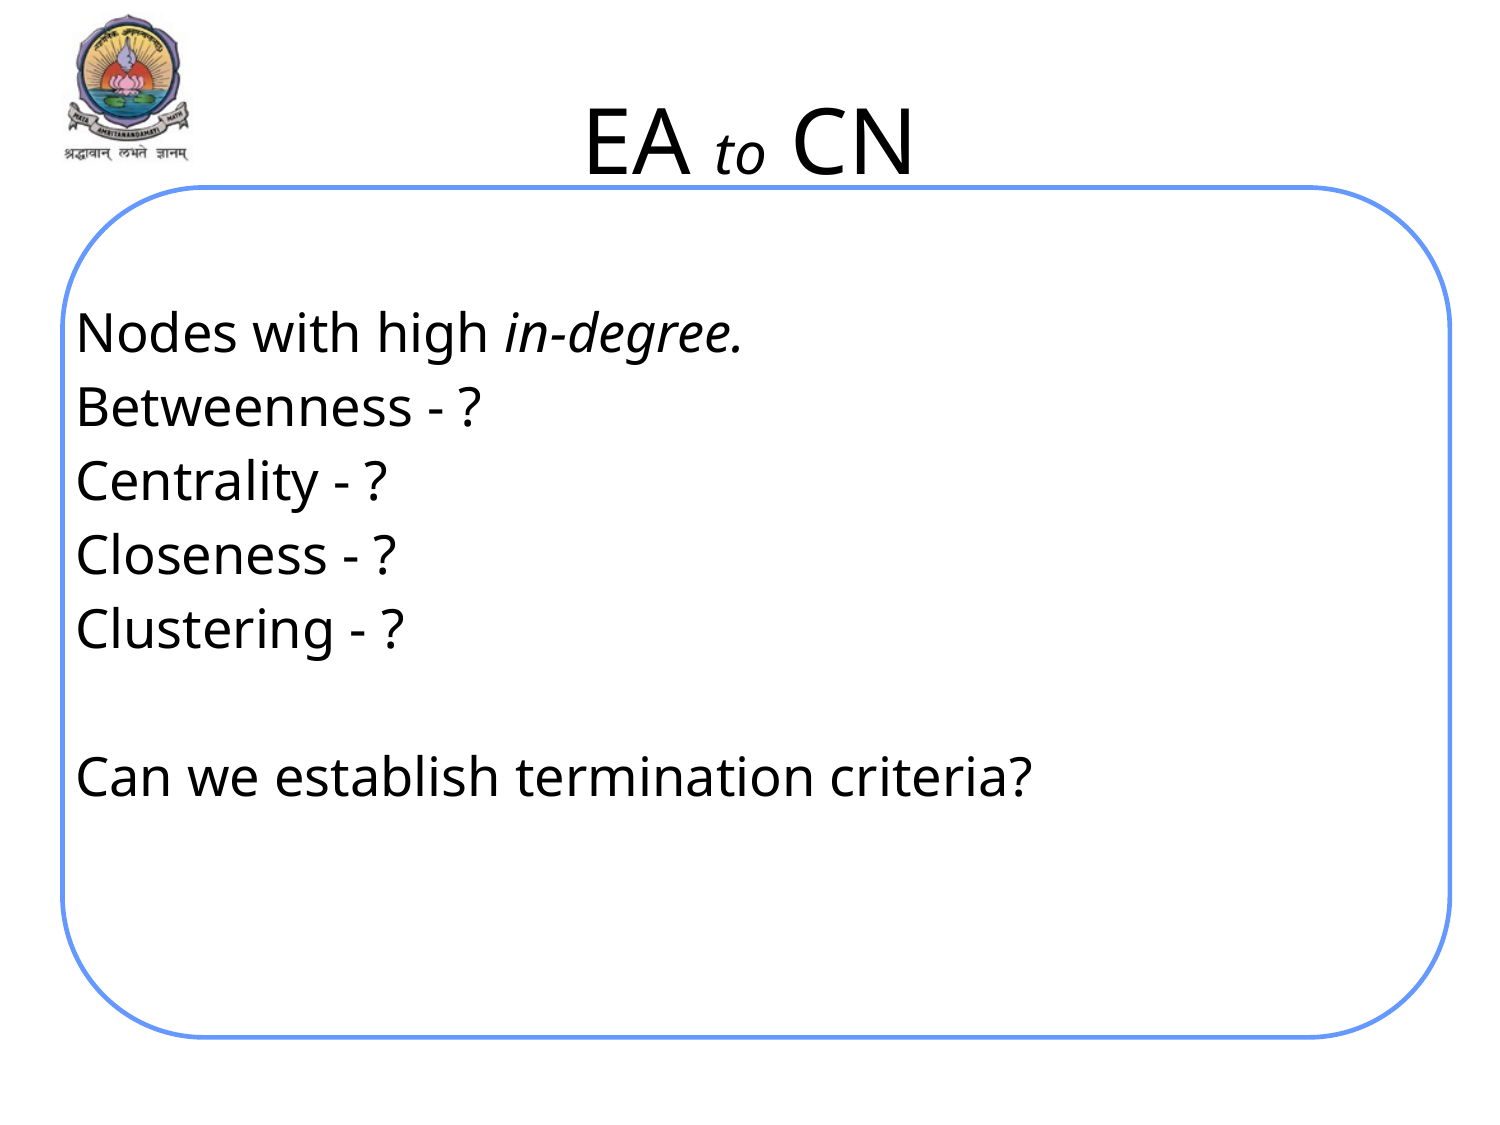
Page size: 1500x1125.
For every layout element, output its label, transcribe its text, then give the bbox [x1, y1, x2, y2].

subtitle Nodes with high in-degree. Betweenness - ? Centrality - ? Closeness - ? Clustering - ? Can we establish termination criteria? [75, 227, 1425, 880]
picture [62, 12, 193, 163]
title EA to CN [75, 44, 1425, 227]
